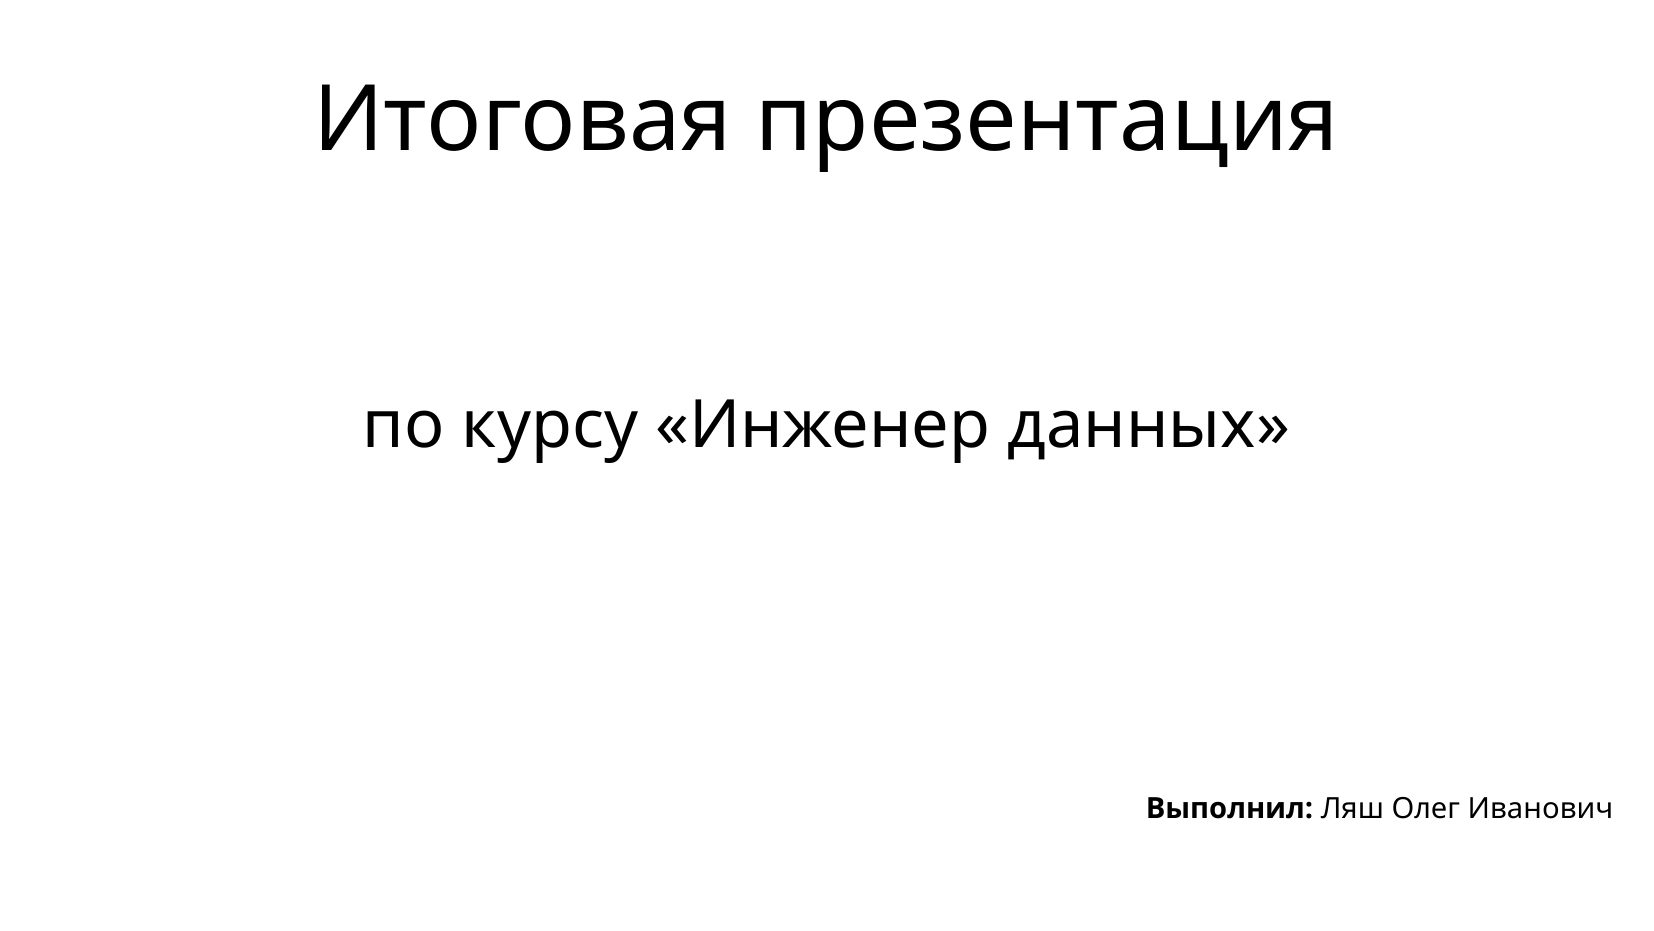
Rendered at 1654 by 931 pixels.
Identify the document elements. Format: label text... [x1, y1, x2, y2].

title Итоговая презентация [82, 13, 1571, 217]
text_box Выполнил: Ляш Олег Иванович [1062, 779, 1629, 866]
subtitle по курсу «Инженер данных» [82, 217, 1571, 626]
